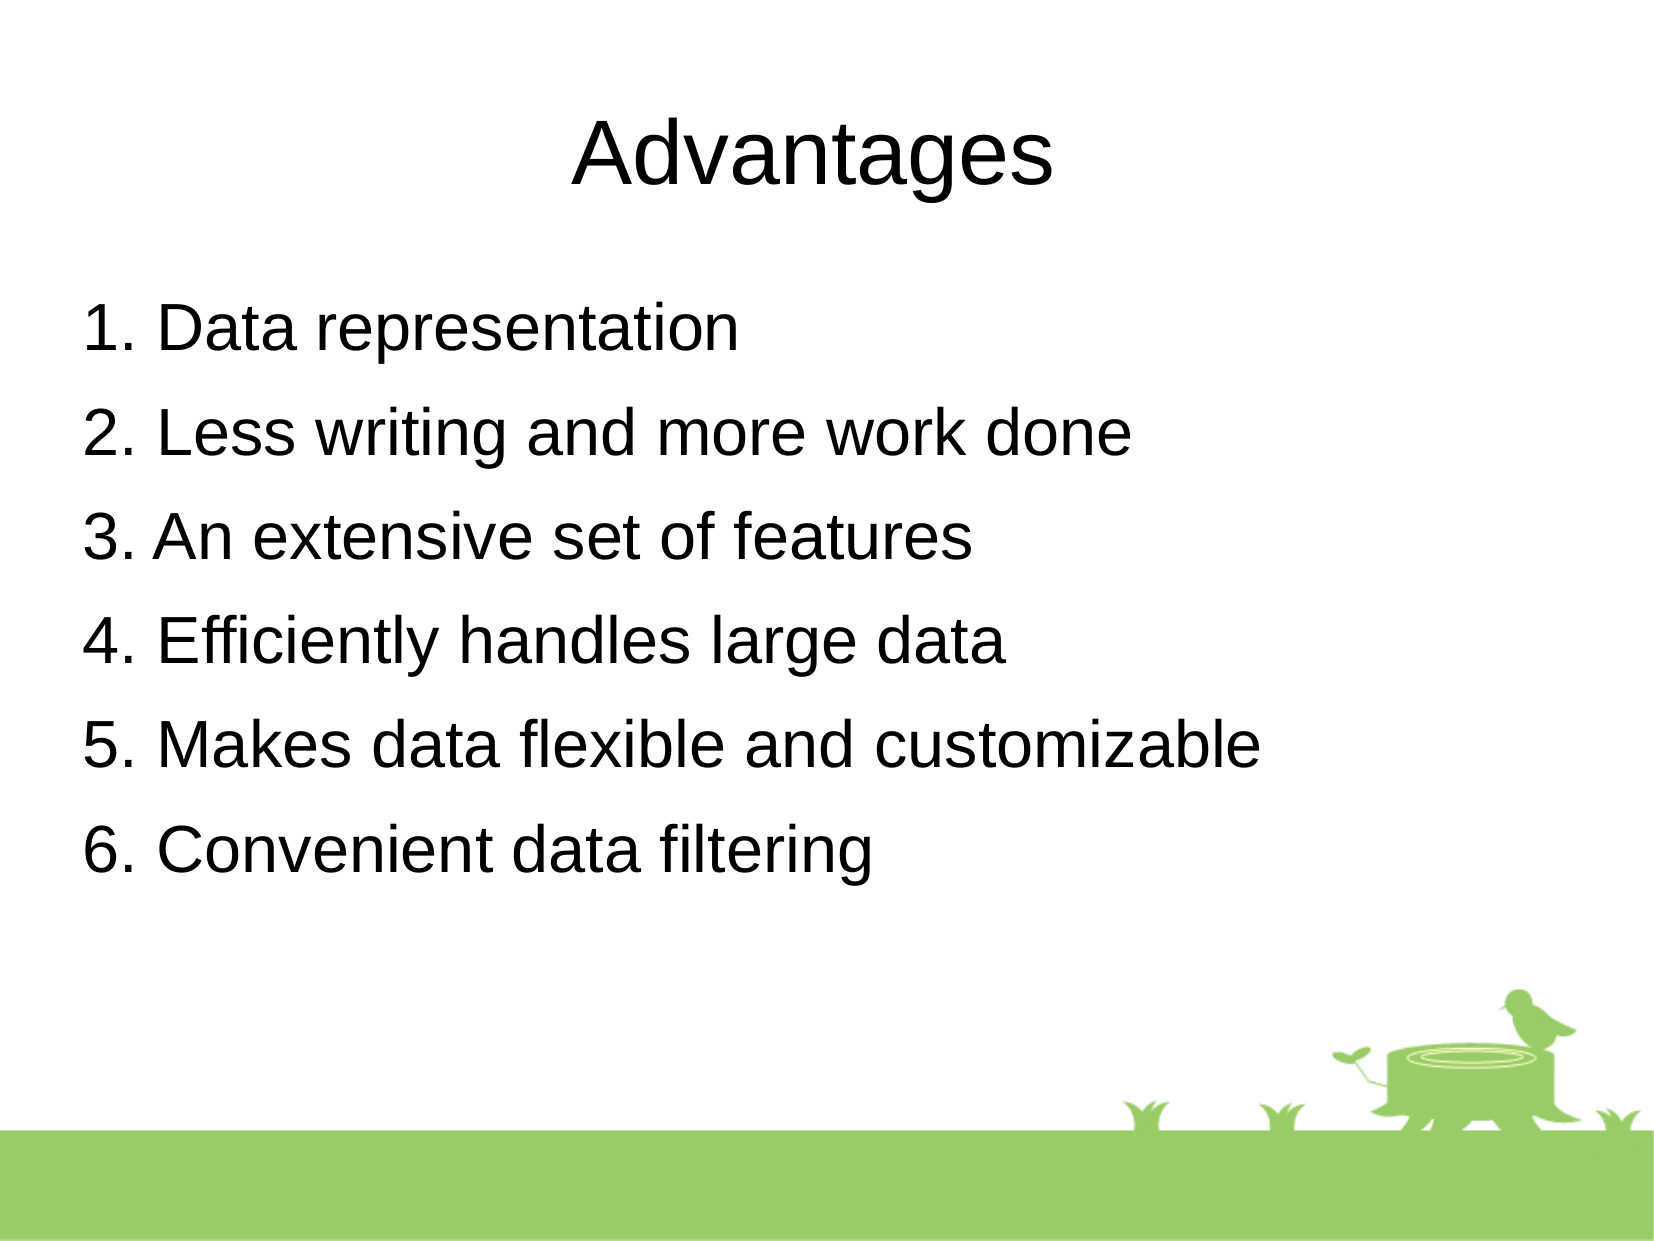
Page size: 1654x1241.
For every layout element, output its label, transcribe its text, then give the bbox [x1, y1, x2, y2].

picture [0, 0, 1654, 1241]
title Advantages [82, 49, 1571, 257]
list 1. Data representation 2. Less writing and more work done 3. An extensive set of features 4. Efficiently handles large data 5. Makes data flexible and customizable 6. Convenient data filtering [82, 290, 1571, 1010]
